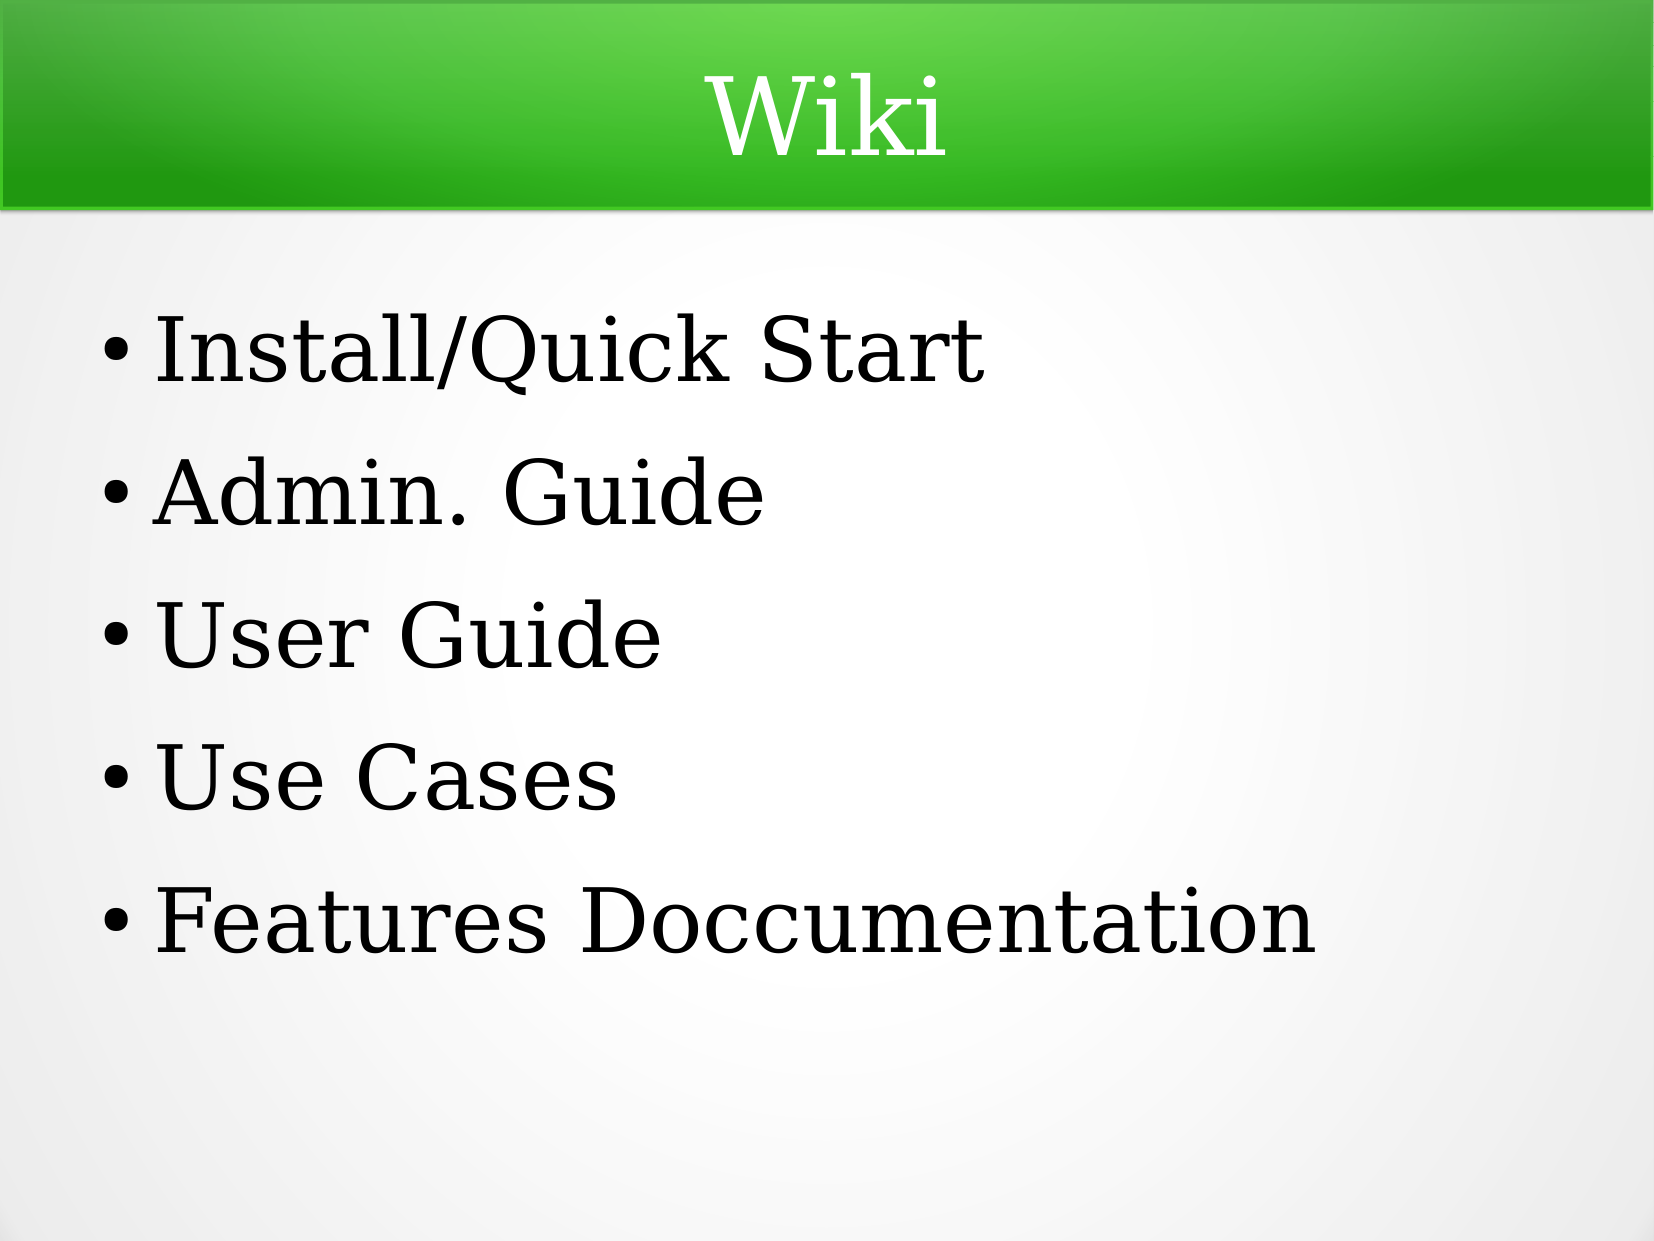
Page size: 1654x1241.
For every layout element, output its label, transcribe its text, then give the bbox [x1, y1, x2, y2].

list Install/Quick Start Admin. Guide User Guide Use Cases Features Doccumentation [82, 299, 1571, 1019]
title Wiki [82, 47, 1571, 189]
